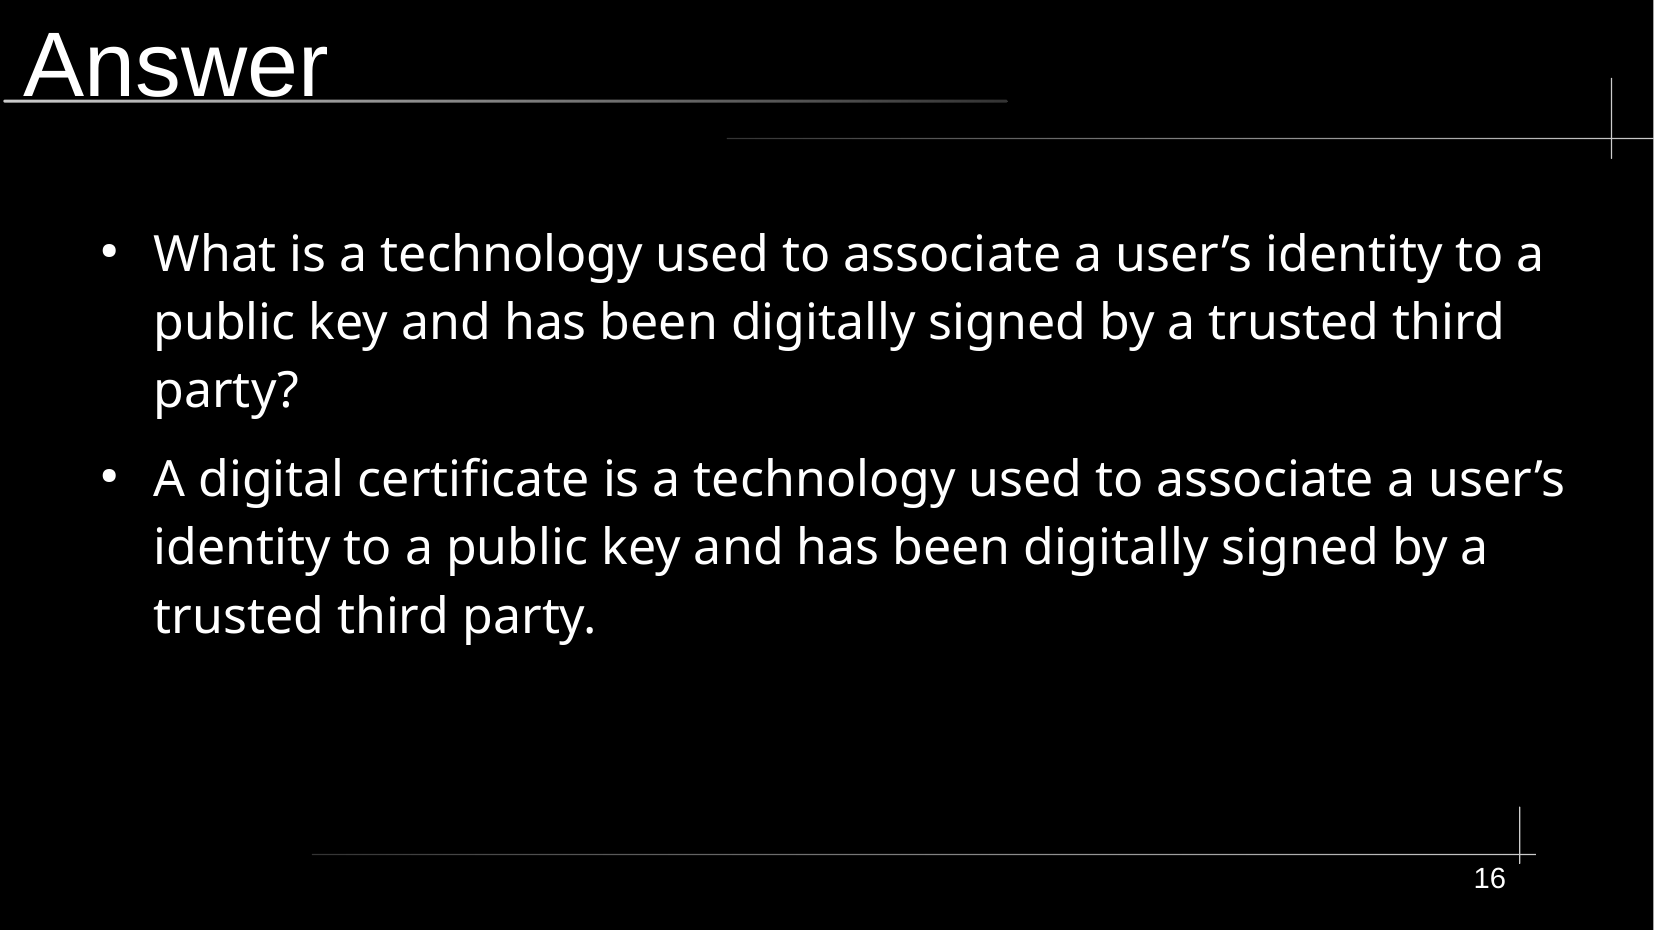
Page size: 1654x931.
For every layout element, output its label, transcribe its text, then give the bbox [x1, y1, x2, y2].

title Answer [23, 11, 1589, 119]
list What is a technology used to associate a user’s identity to a public key and has been digitally signed by a trusted third party? A digital certificate is a technology used to associate a user’s identity to a public key and has been digitally signed by a trusted third party. [82, 217, 1571, 758]
